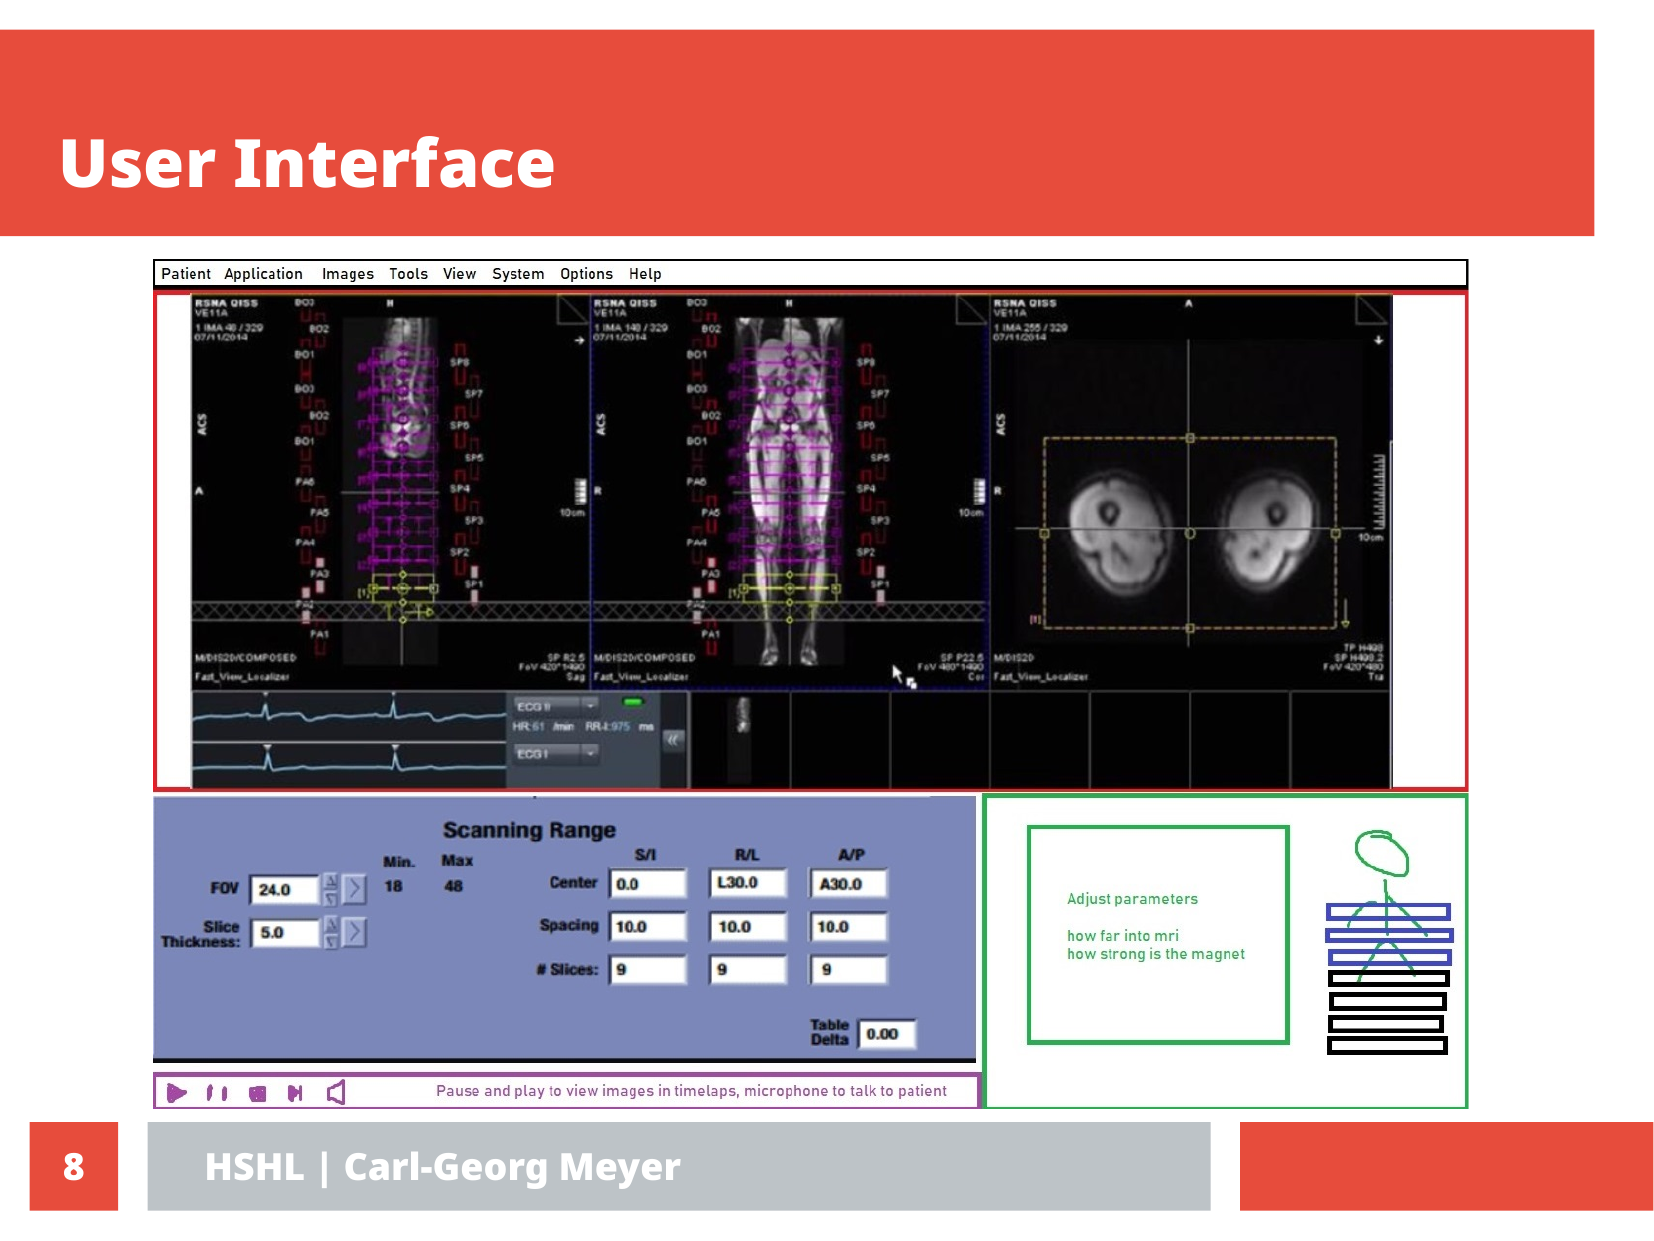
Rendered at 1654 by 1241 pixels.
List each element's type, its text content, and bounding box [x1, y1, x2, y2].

picture [153, 259, 1469, 1110]
title User Interface [59, 59, 1595, 207]
